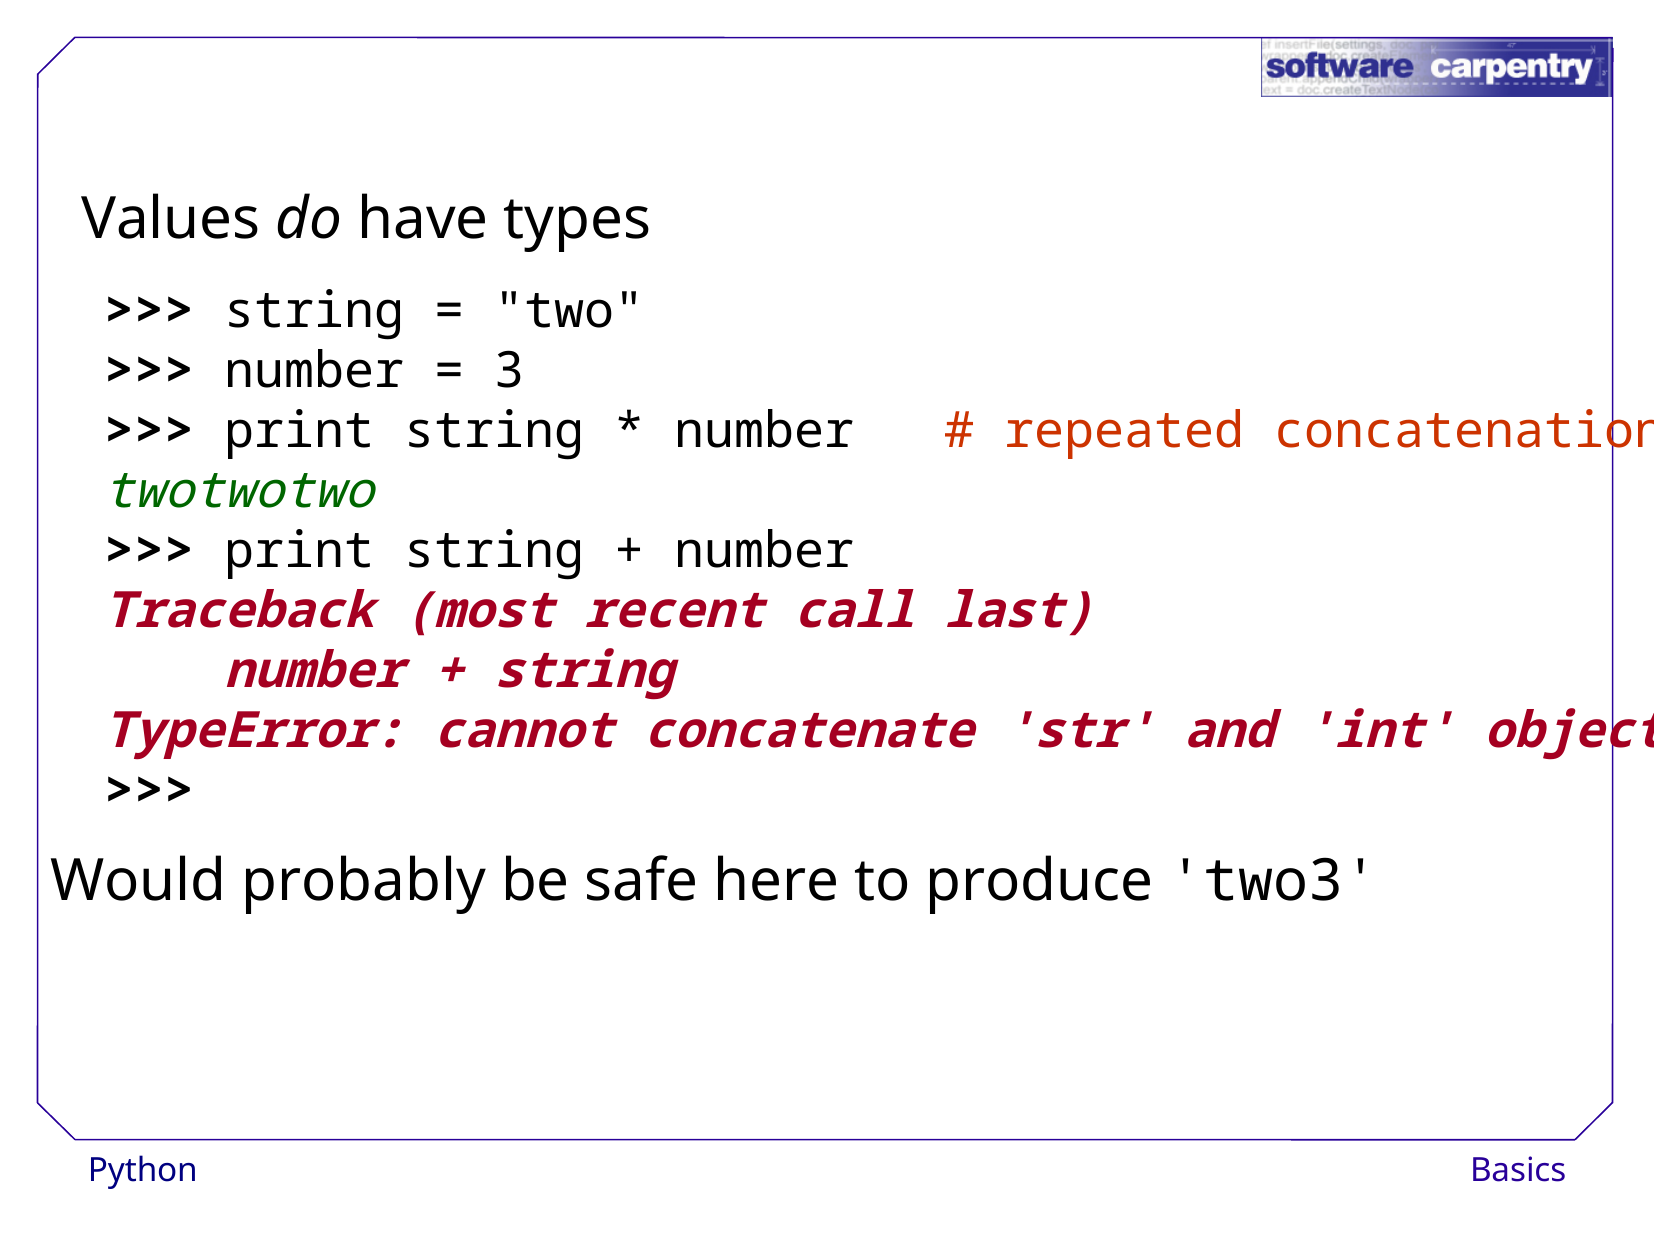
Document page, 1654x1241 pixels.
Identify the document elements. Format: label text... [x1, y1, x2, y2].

text_box Would probably be safe here to produce 'two3' [35, 799, 1544, 921]
text_box >>> string = "two" >>> number = 3 >>> print string * number # repeated concatenation twotwotwo >>> print string + number Traceback (most recent call last) number + string TypeError: cannot concatenate 'str' and 'int' objects >>> [89, 270, 1517, 791]
text_box Values do have types [66, 138, 817, 259]
picture [1261, 39, 1613, 97]
